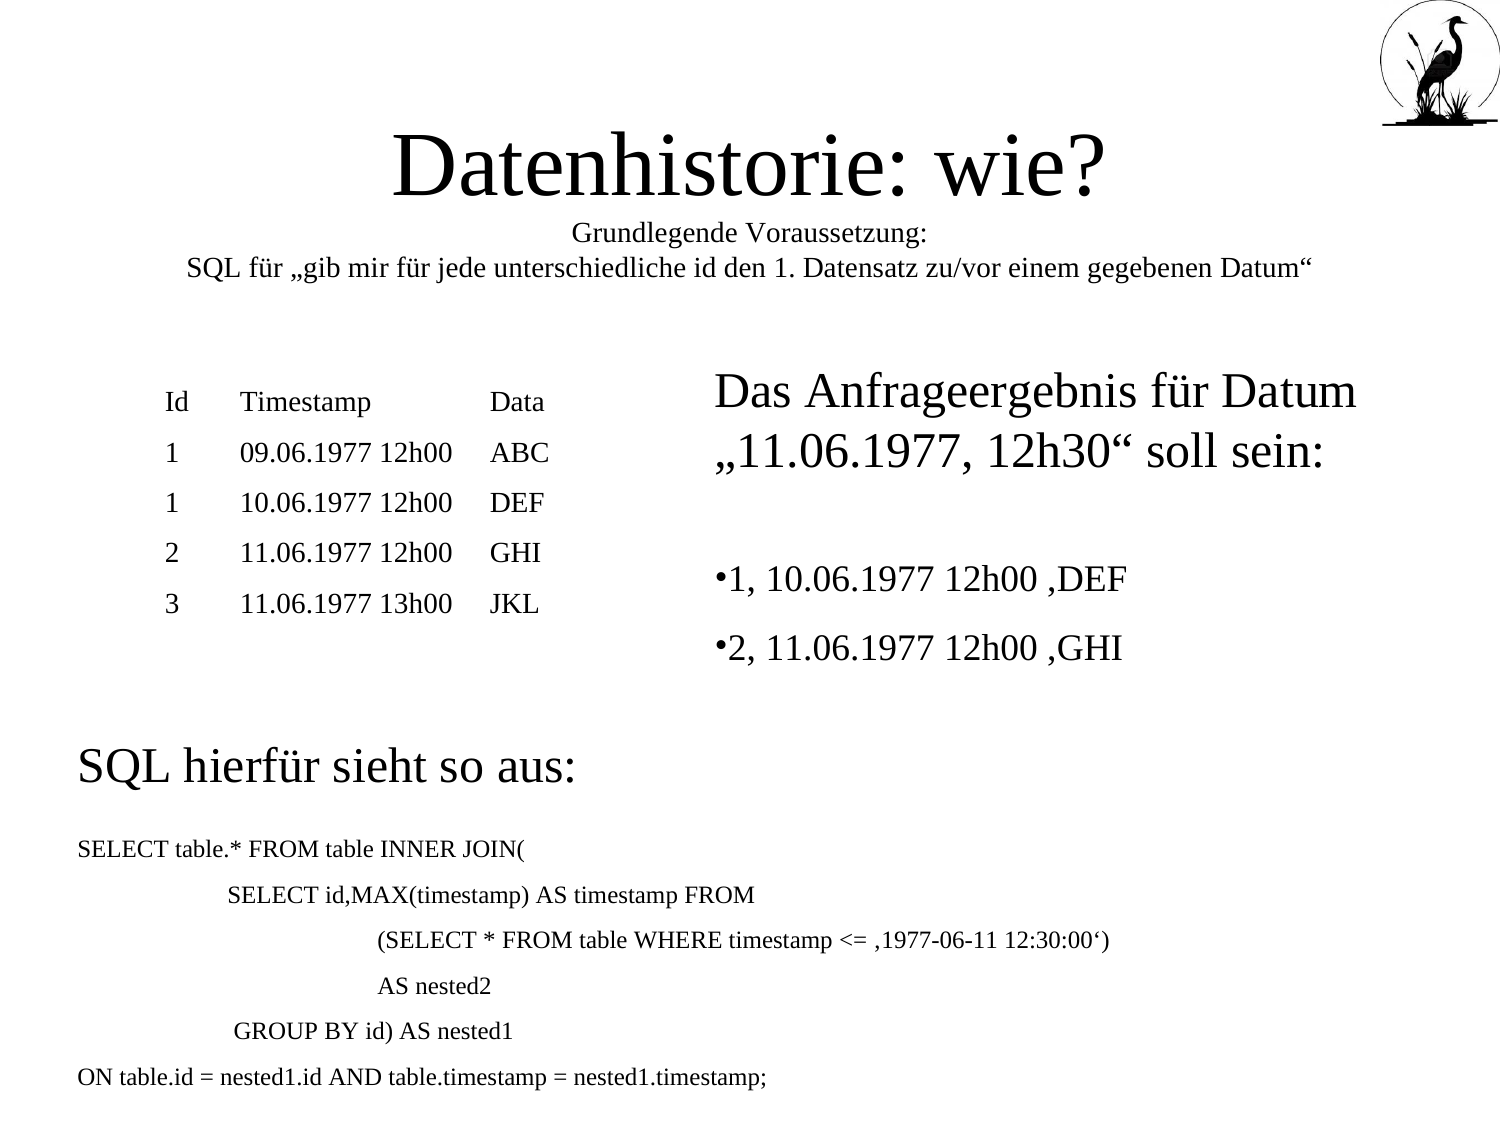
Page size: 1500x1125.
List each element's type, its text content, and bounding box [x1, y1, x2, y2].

table_cell JKL [475, 576, 575, 627]
table_cell DEF [475, 476, 575, 526]
table_header Data [475, 375, 575, 425]
table_cell GHI [475, 526, 575, 576]
title Datenhistorie: wie? Grundlegende Voraussetzung: SQL für „gib mir für jede unterschiedliche id den 1. Datensatz zu/vor einem gegebenen Datum“ [112, 96, 1388, 292]
table_header Id [150, 375, 225, 425]
text_box Das Anfrageergebnis für Datum „11.06.1977, 12h30“ soll sein: 1, 10.06.1977 12h00 ,DEF 2, 11.06.1977 12h00 ,GHI [699, 349, 1426, 676]
table_cell 10.06.1977 12h00 [225, 476, 475, 526]
text_box SQL hierfür sieht so aus: [62, 724, 1426, 801]
table_cell 3 [150, 576, 225, 627]
table_cell ABC [475, 425, 575, 476]
table_cell 09.06.1977 12h00 [225, 425, 475, 476]
picture [1380, 0, 1500, 126]
text_box SELECT table.* FROM table INNER JOIN( SELECT id,MAX(timestamp) AS timestamp FROM (SELECT * FROM table WHERE timestamp <= ‚1977-06-11 12:30:00‘) AS nested2 GROUP BY id) AS nested1 ON table.id = nested1.id AND table.timestamp = nested1.timestamp; [62, 824, 1438, 1099]
table_cell 1 [150, 425, 225, 476]
table_cell 11.06.1977 13h00 [225, 576, 475, 627]
table_cell 2 [150, 526, 225, 576]
table_cell 1 [150, 476, 225, 526]
table_cell 11.06.1977 12h00 [225, 526, 475, 576]
table_header Timestamp [225, 375, 475, 425]
